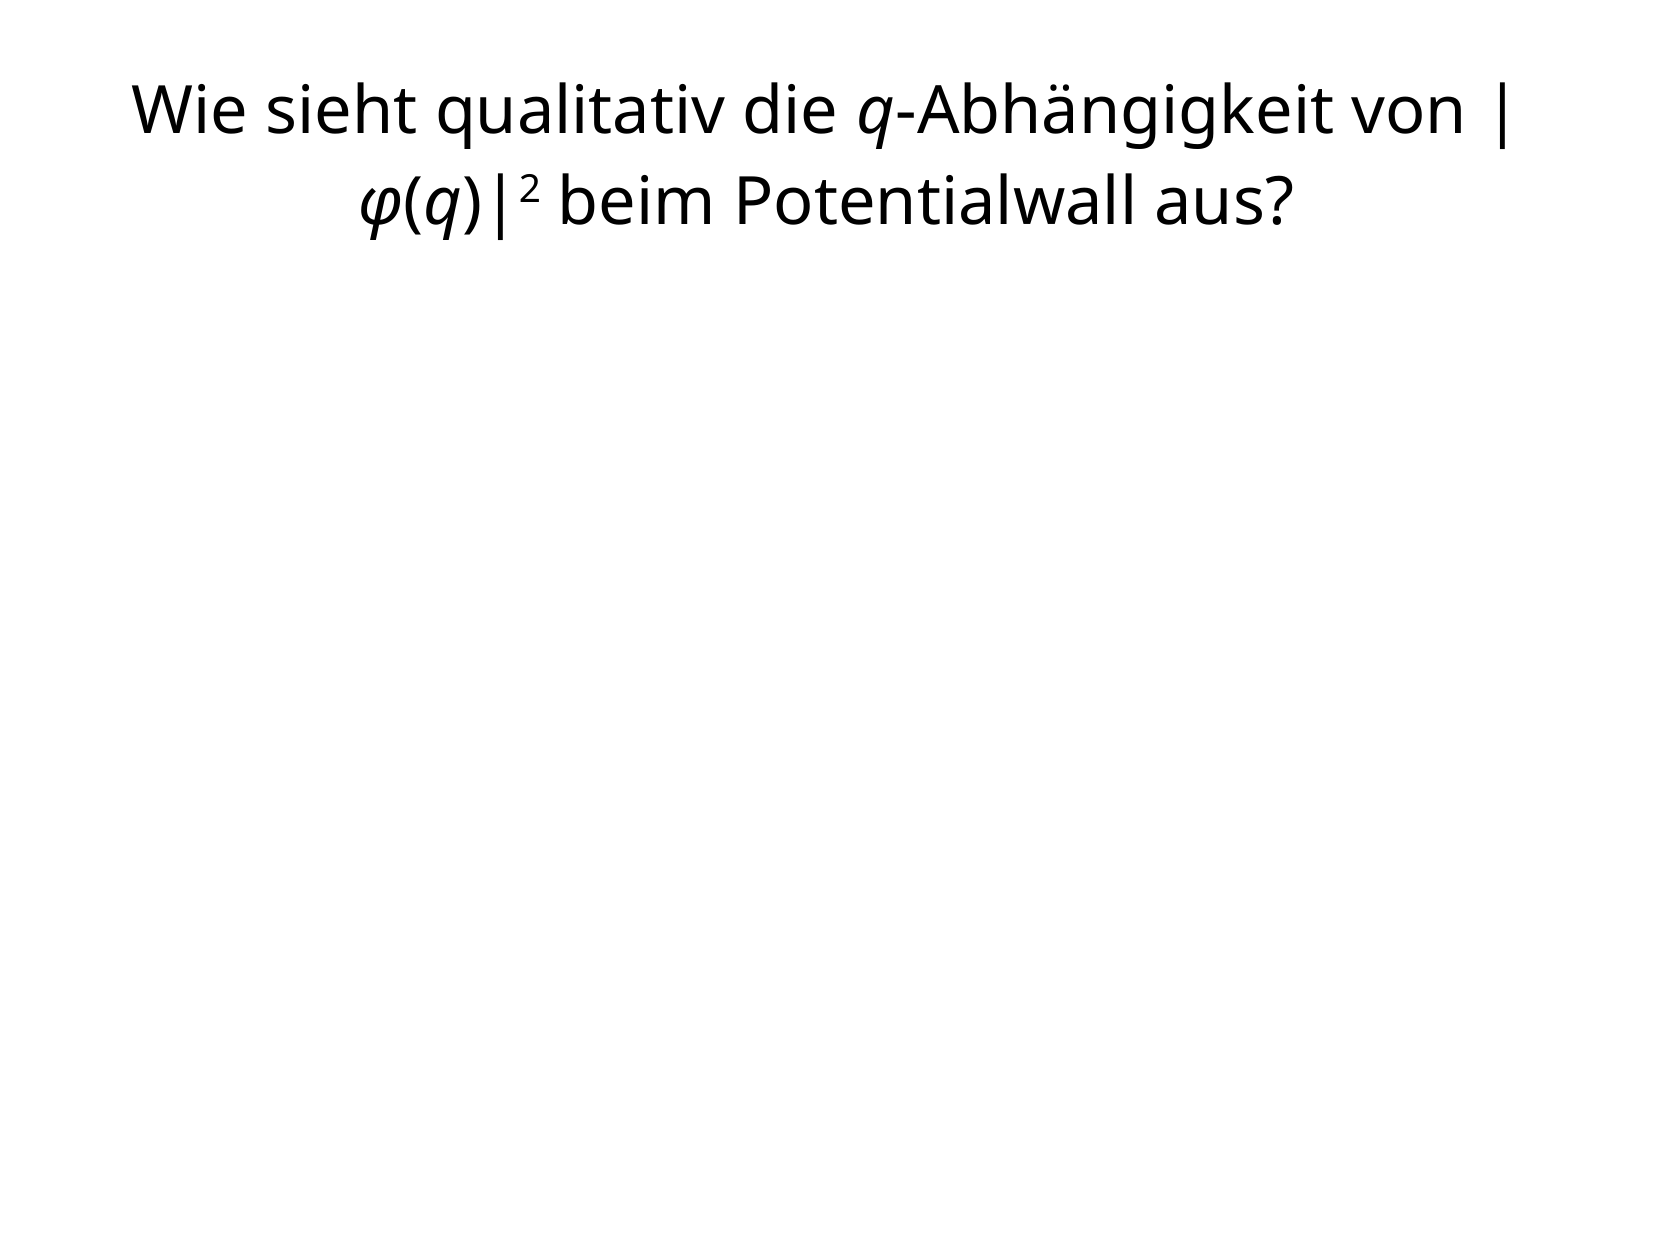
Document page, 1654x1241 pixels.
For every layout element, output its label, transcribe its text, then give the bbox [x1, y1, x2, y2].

title Wie sieht qualitativ die q-Abhängigkeit von |φ(q)|2 beim Potentialwall aus? [82, 49, 1571, 257]
